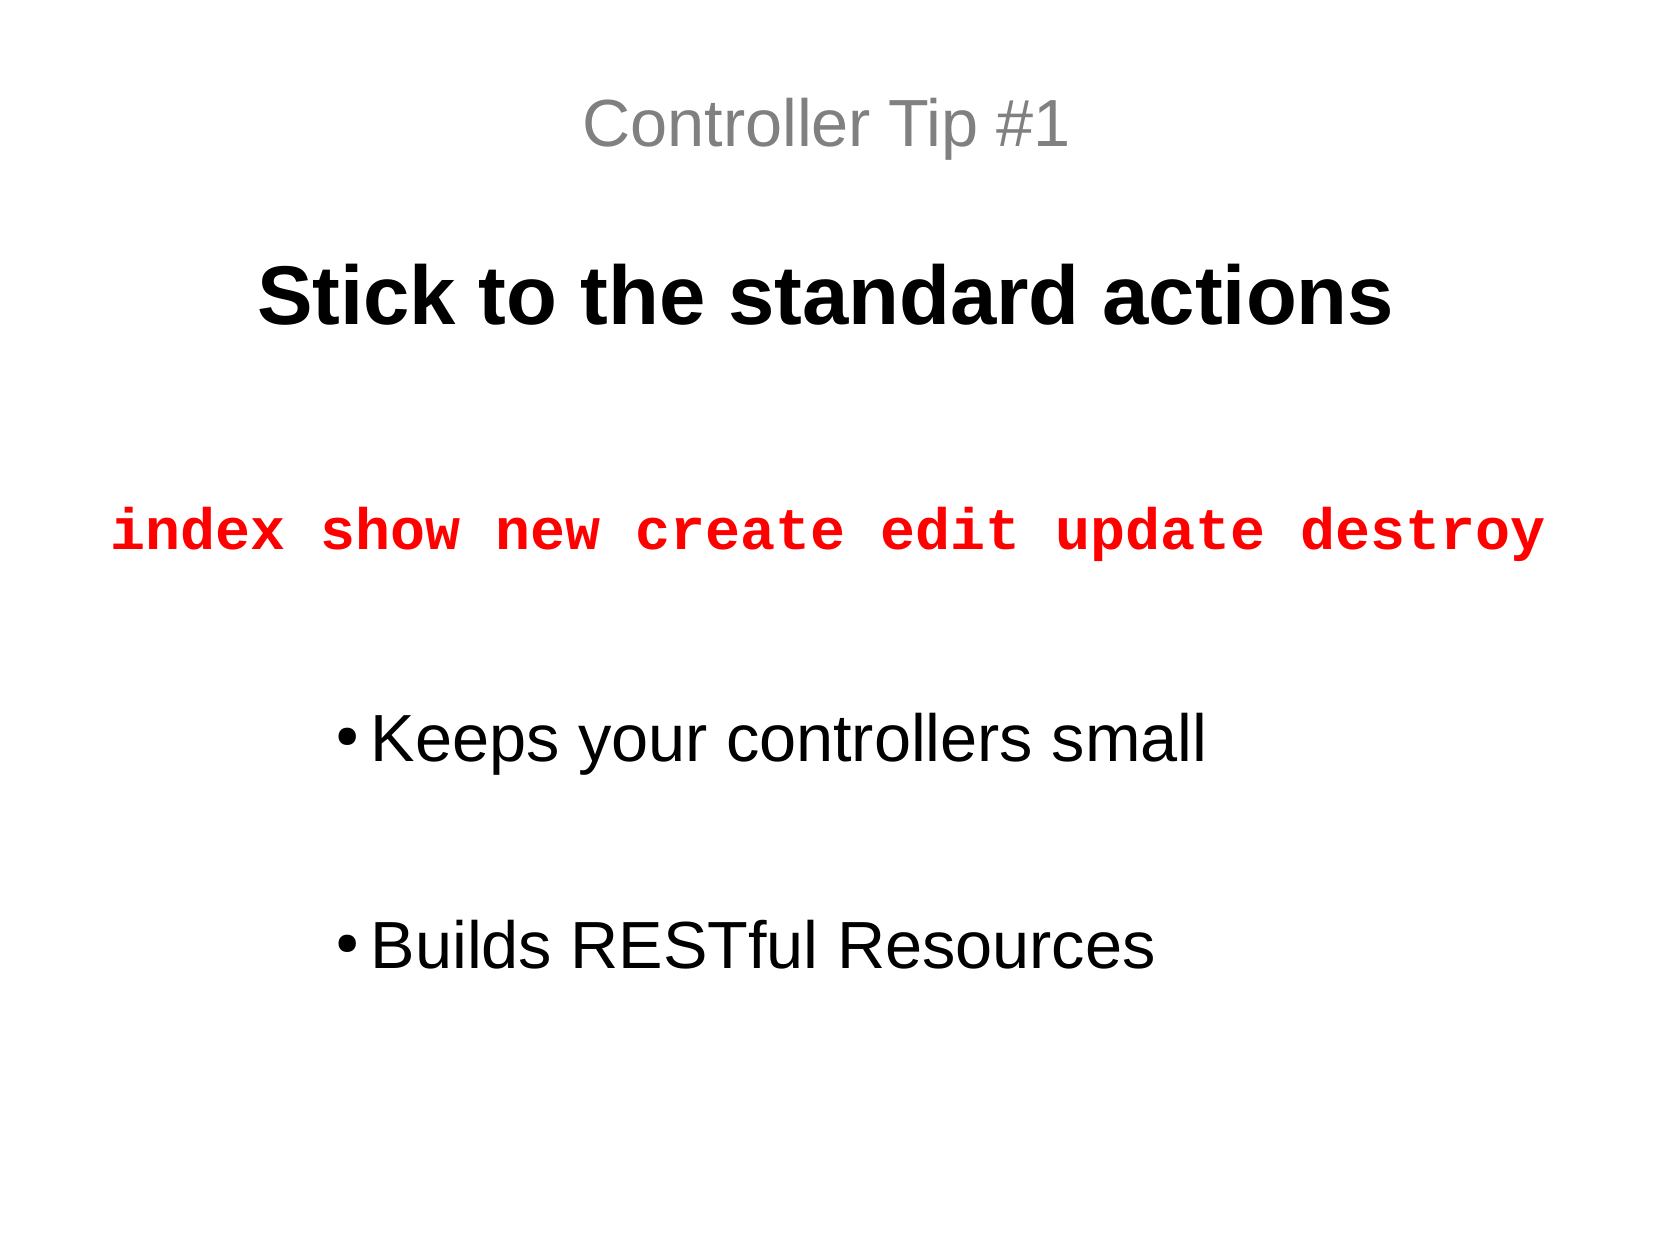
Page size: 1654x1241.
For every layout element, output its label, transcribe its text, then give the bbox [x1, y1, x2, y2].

title Controller Tip #1 [82, 19, 1571, 227]
subtitle Stick to the standard actions index show new create edit update destroy Keeps your controllers small Builds RESTful Resources [35, 248, 1617, 1241]
